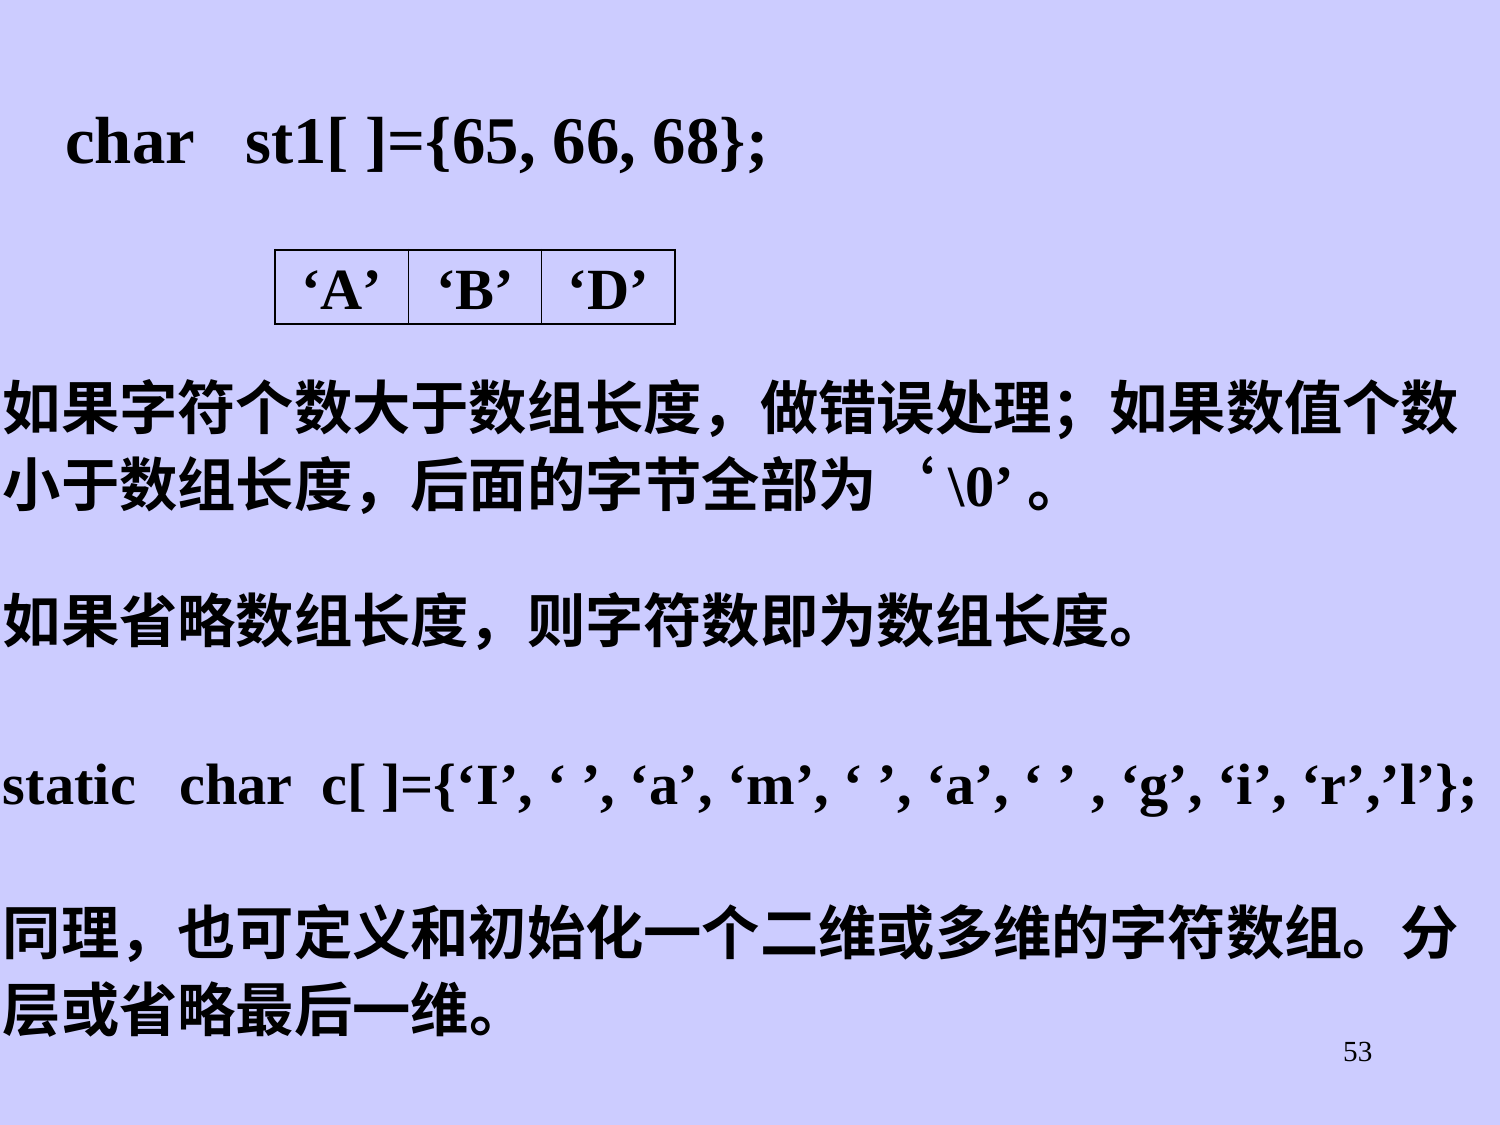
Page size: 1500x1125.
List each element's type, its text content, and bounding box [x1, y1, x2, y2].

text_box 同理，也可定义和初始化一个二维或多维的字符数组。分层或省略最后一维。 [0, 887, 1500, 1045]
table_header ‘A’ [276, 251, 408, 323]
text_box static char c[ ]={‘I’, ‘ ’, ‘a’, ‘m’, ‘ ’, ‘a’, ‘ ’ , ‘g’, ‘i’, ‘r’,’l’}; [0, 737, 1500, 819]
table_header ‘B’ [409, 251, 541, 323]
text_box 如果省略数组长度，则字符数即为数组长度。 [0, 575, 1500, 656]
text_box <编号> [1074, 1045, 1388, 1101]
text_box 如果字符个数大于数组长度，做错误处理；如果数值个数小于数组长度，后面的字节全部为‘\0’。 [0, 362, 1500, 520]
table_header ‘D’ [542, 251, 674, 323]
text_box char st1[ ]={65, 66, 68}; [62, 87, 1026, 180]
